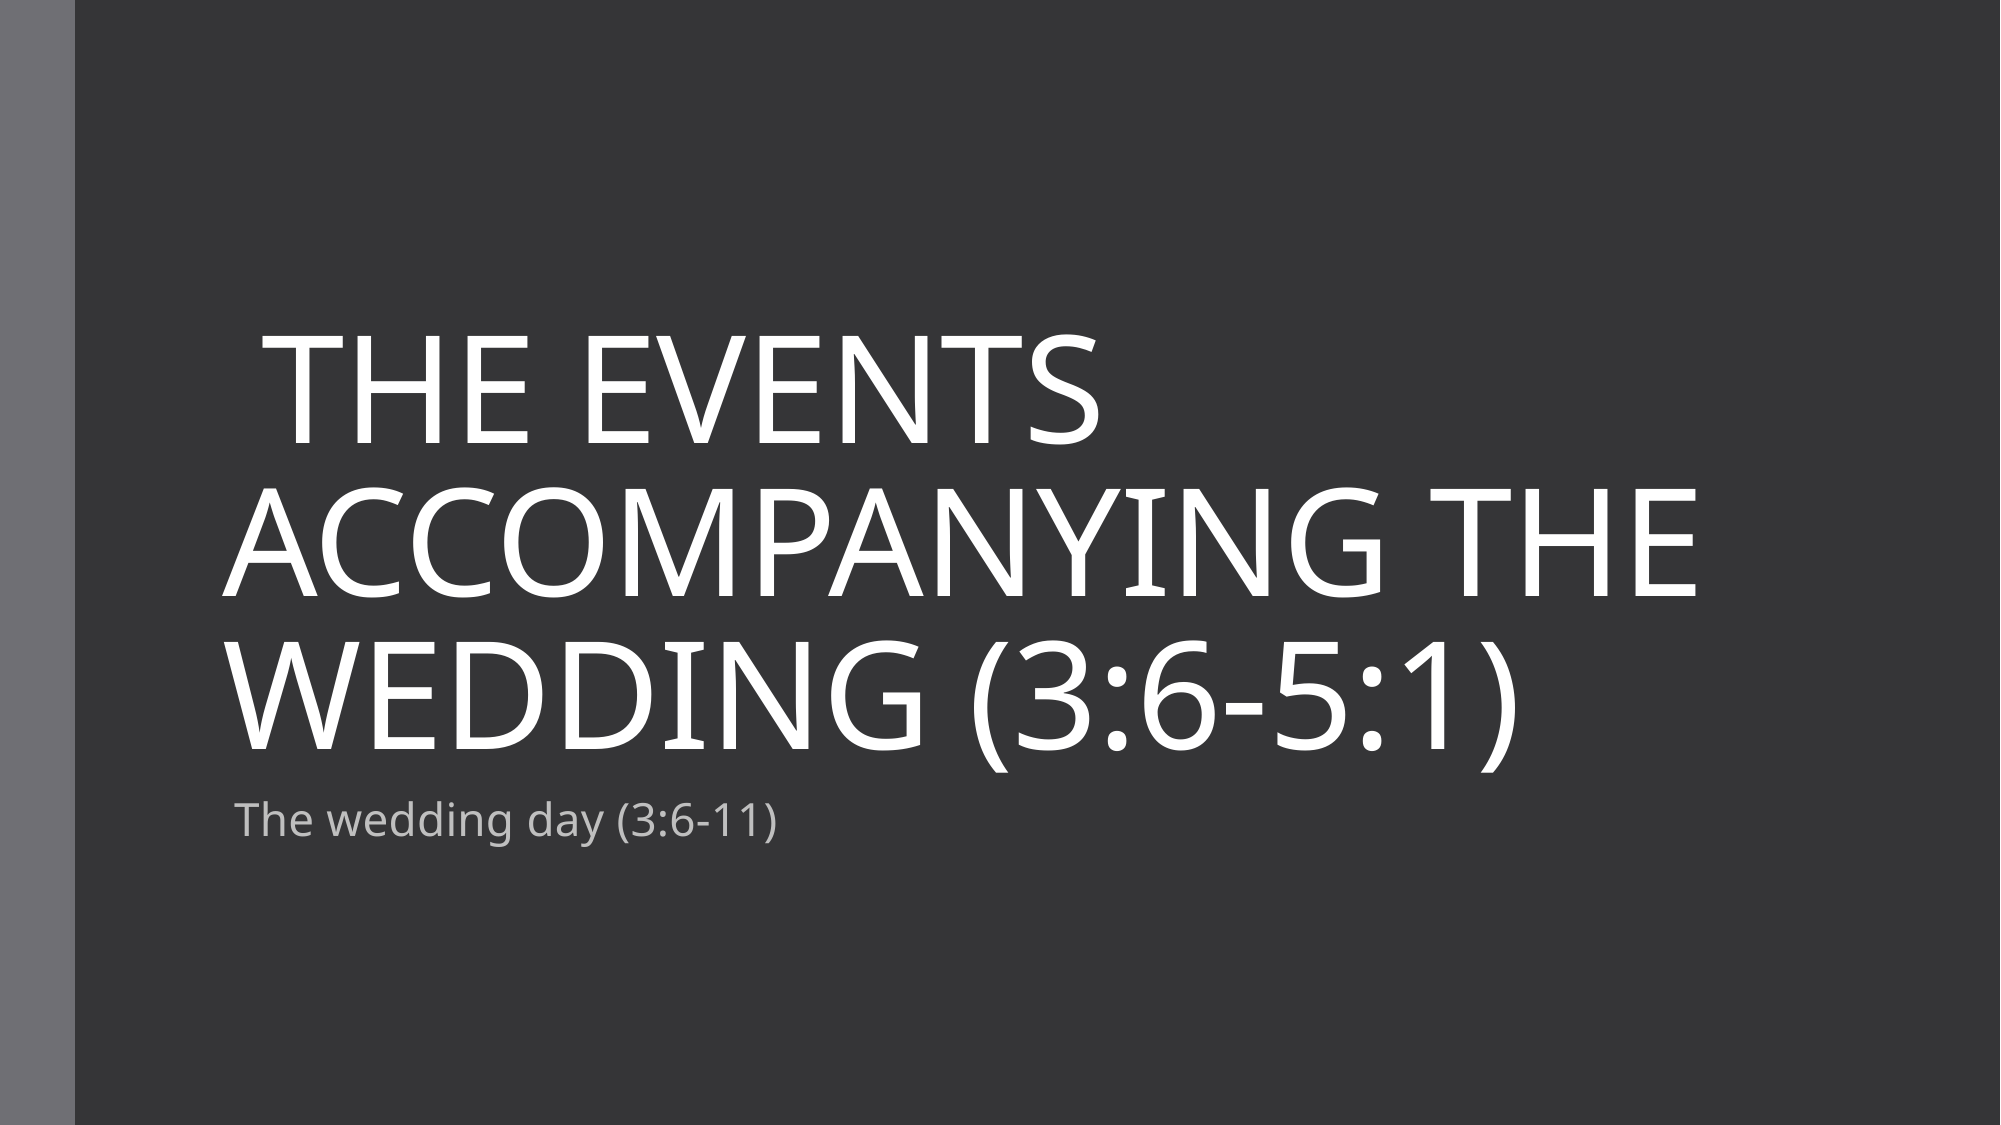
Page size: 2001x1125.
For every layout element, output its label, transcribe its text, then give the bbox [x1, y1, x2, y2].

subtitle The wedding day (3:6-11) [206, 787, 1752, 1066]
title THE EVENTS ACCOMPANYING THE WEDDING (3:6-5:1) [206, 124, 1752, 787]
